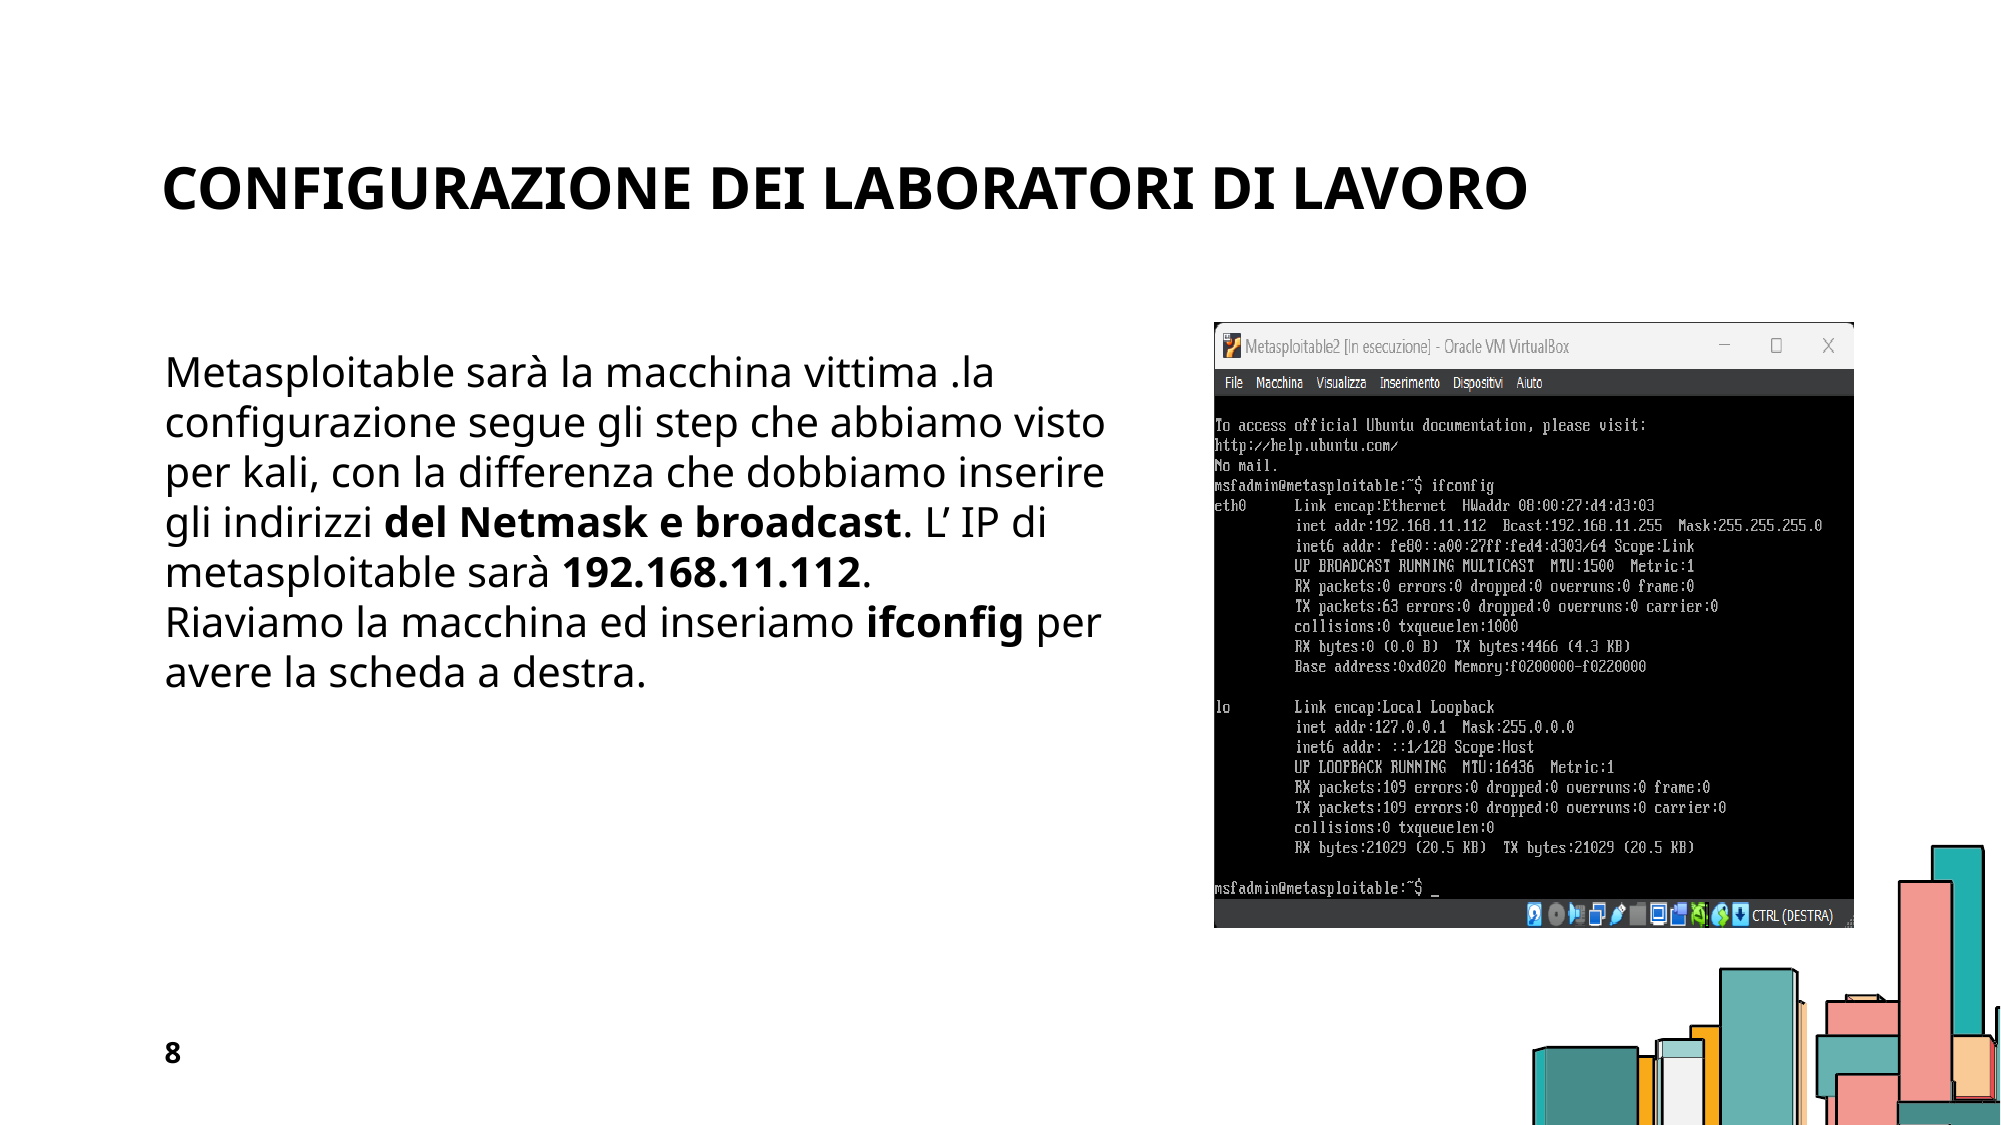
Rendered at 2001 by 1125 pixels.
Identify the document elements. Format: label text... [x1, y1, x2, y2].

title Configurazione dei laboratori di lavoro [146, 11, 1854, 230]
text_box 8 [149, 1024, 588, 1085]
picture [1214, 322, 1854, 928]
list Metasploitable sarà la macchina vittima .la configurazione segue gli step che abbiamo visto per kali, con la differenza che dobbiamo inserire gli indirizzi del Netmask e broadcast. L’ IP di metasploitable sarà 192.168.11.112. Riaviamo la macchina ed inseriamo ifconfig per avere la scheda a destra. [149, 337, 1166, 943]
